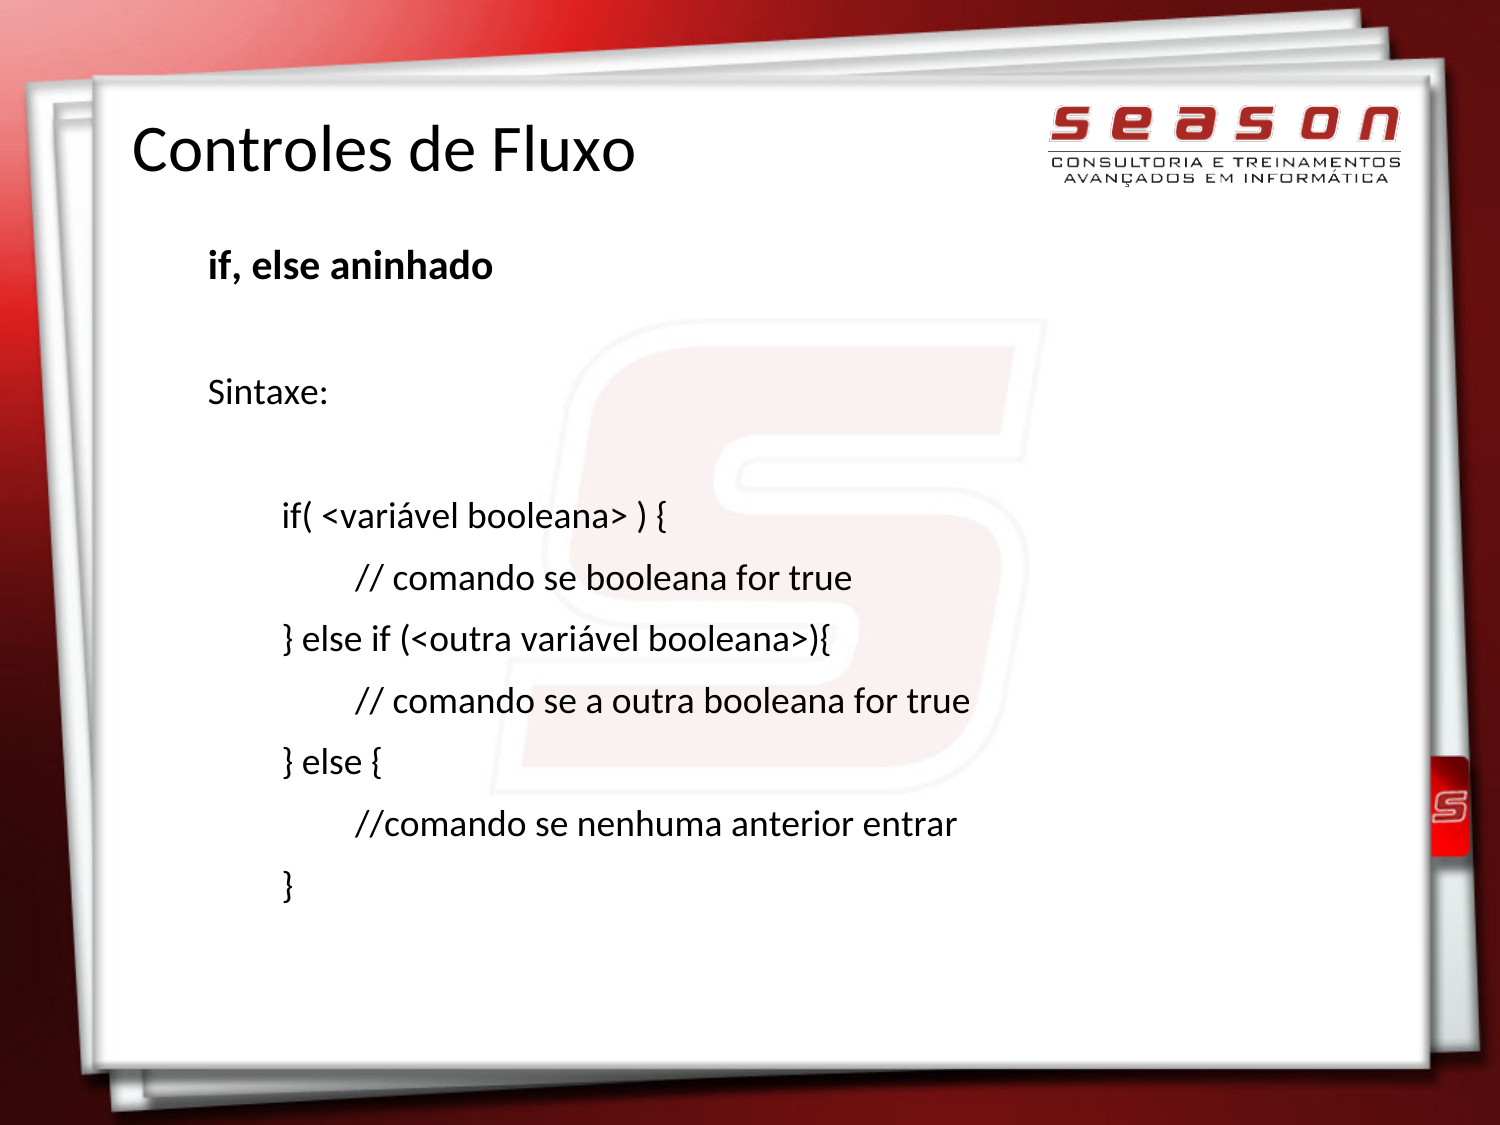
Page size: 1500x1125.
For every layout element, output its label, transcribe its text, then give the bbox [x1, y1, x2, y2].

text_box if, else aninhado [207, 231, 1328, 296]
picture [0, 0, 1500, 1125]
title Controles de Fluxo [118, 33, 1394, 257]
text_box Sintaxe: if( <variável booleana> ) { // comando se booleana for true } else if (<outra variável booleana>){ // comando se a outra booleana for true } else { //comando se nenhuma anterior entrar } [207, 367, 1328, 906]
